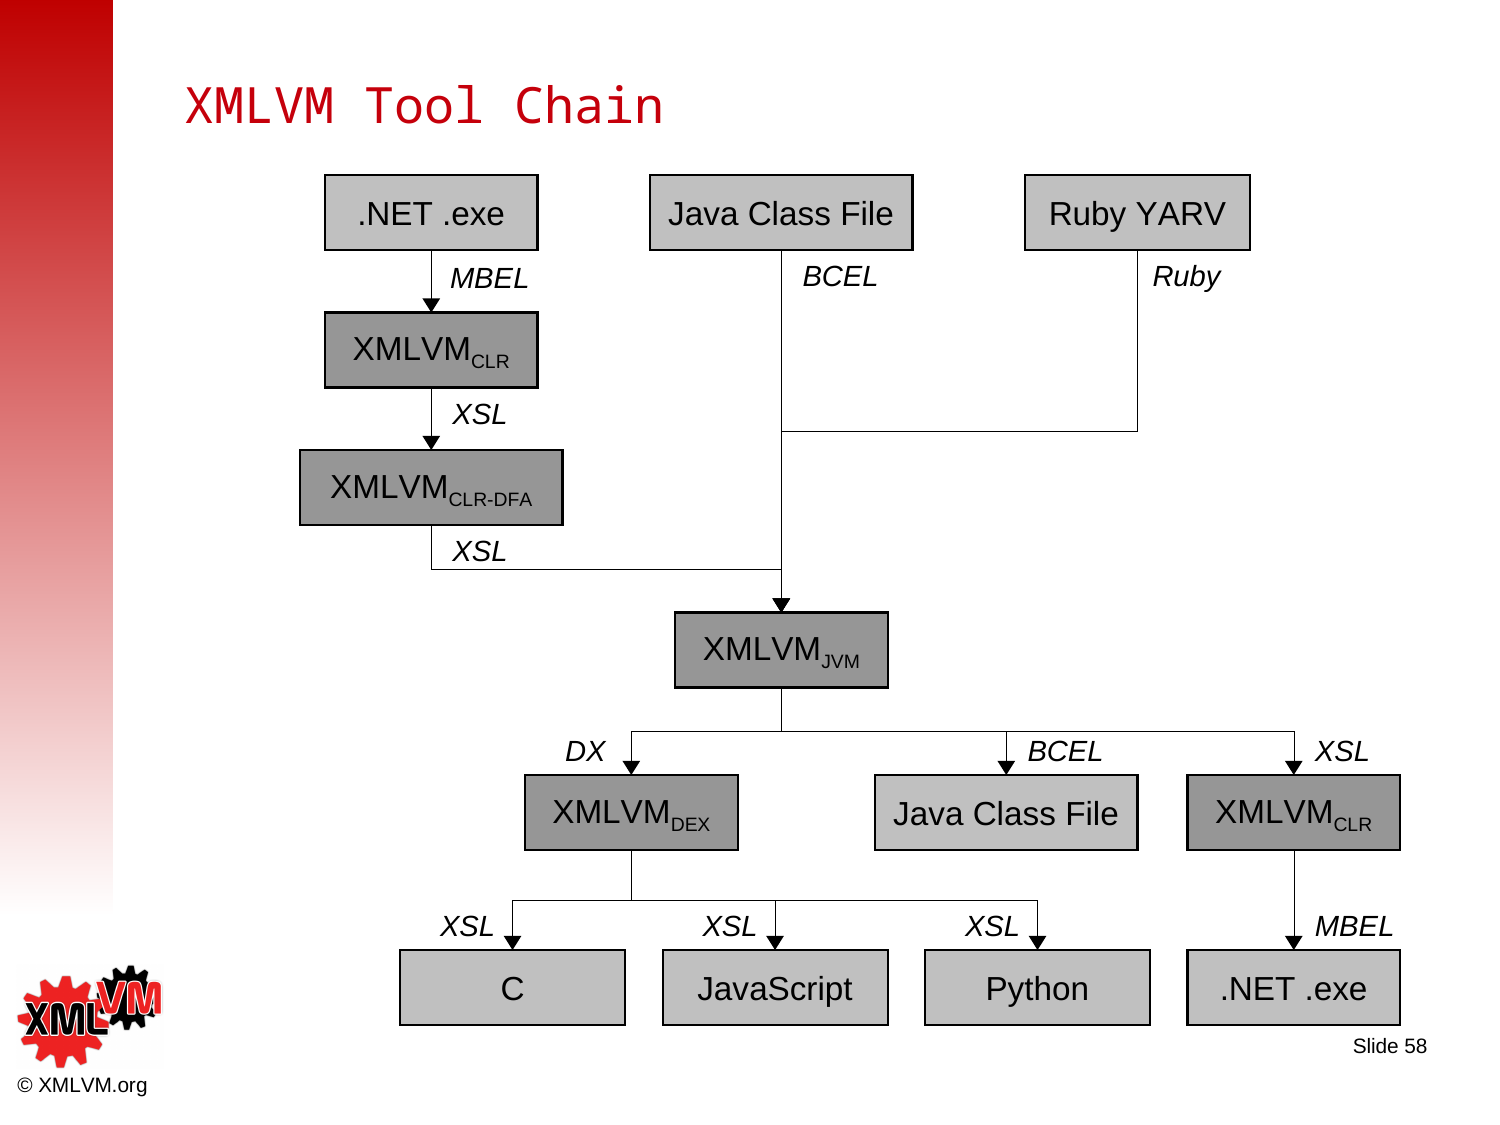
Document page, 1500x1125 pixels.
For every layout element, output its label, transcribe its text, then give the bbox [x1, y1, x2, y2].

text_box Ruby [1137, 249, 1236, 301]
text_box XSL [437, 387, 523, 438]
text_box .NET .exe [1187, 950, 1401, 1026]
text_box C [400, 950, 626, 1026]
text_box MBEL [435, 251, 545, 303]
title XMLVM Tool Chain [170, 67, 1447, 207]
text_box Python [925, 950, 1151, 1026]
text_box XSL [1300, 724, 1386, 776]
picture [16, 964, 164, 1069]
text_box JavaScript [662, 950, 888, 1026]
text_box XSL [687, 901, 773, 951]
text_box BCEL [787, 249, 894, 301]
text_box XSL [437, 524, 523, 576]
text_box Ruby YARV [1025, 174, 1251, 250]
text_box MBEL [1300, 899, 1410, 951]
text_box .NET .exe [324, 174, 538, 250]
text_box XMLVMCLR [1187, 774, 1401, 850]
text_box XMLVMJVM [675, 612, 888, 688]
text_box XMLVMCLR-DFA [300, 450, 563, 526]
text_box DX [550, 724, 621, 774]
text_box XMLVMDEX [525, 774, 738, 850]
text_box Java Class File [650, 174, 913, 250]
text_box XMLVMCLR [324, 312, 538, 388]
text_box BCEL [1012, 732, 1119, 776]
text_box Java Class File [875, 774, 1138, 850]
text_box XSL [950, 901, 1036, 951]
text_box XSL [425, 899, 511, 951]
text_box BCEL [1012, 724, 1119, 731]
